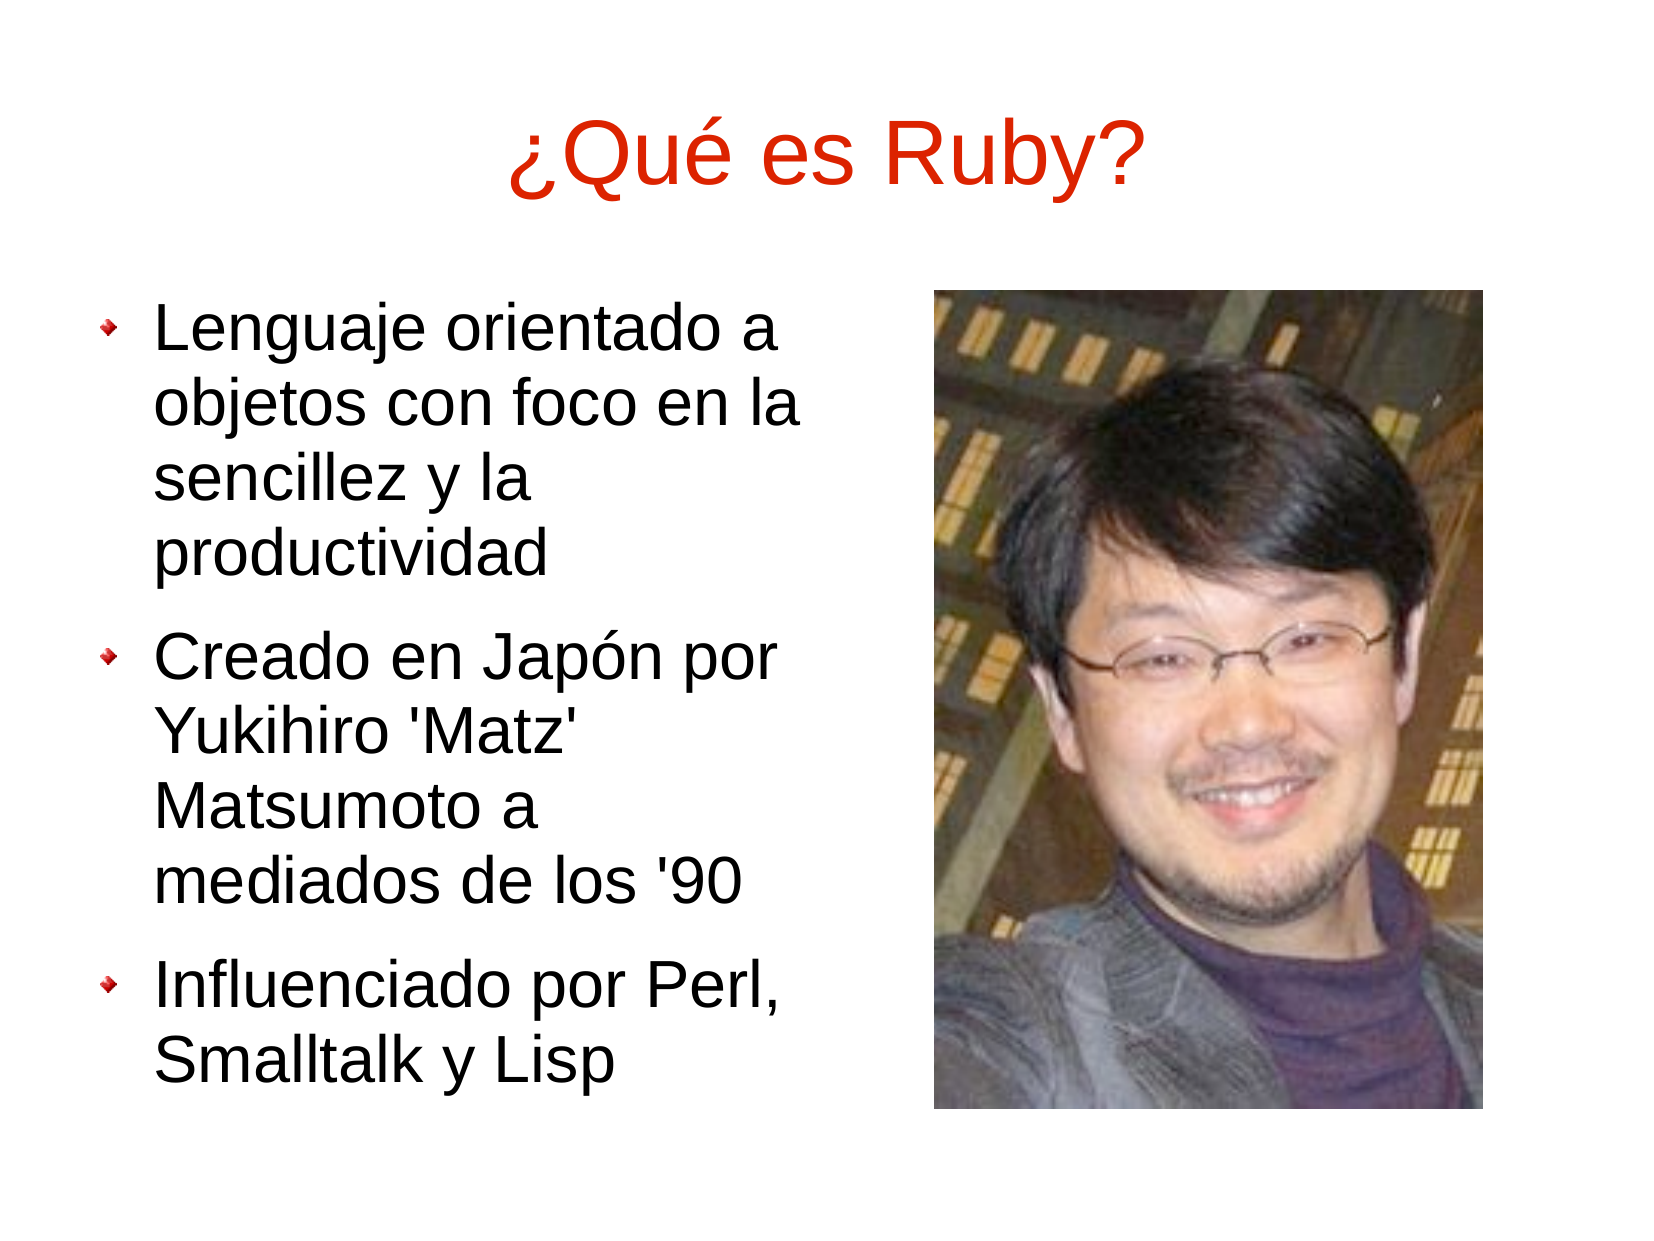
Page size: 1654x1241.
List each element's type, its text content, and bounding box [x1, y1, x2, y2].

title ¿Qué es Ruby? [82, 49, 1571, 257]
list Lenguaje orientado a objetos con foco en la sencillez y la productividad Creado en Japón por Yukihiro 'Matz' Matsumoto a mediados de los '90 Influenciado por Perl, Smalltalk y Lisp [82, 290, 809, 1109]
picture [934, 290, 1483, 1109]
